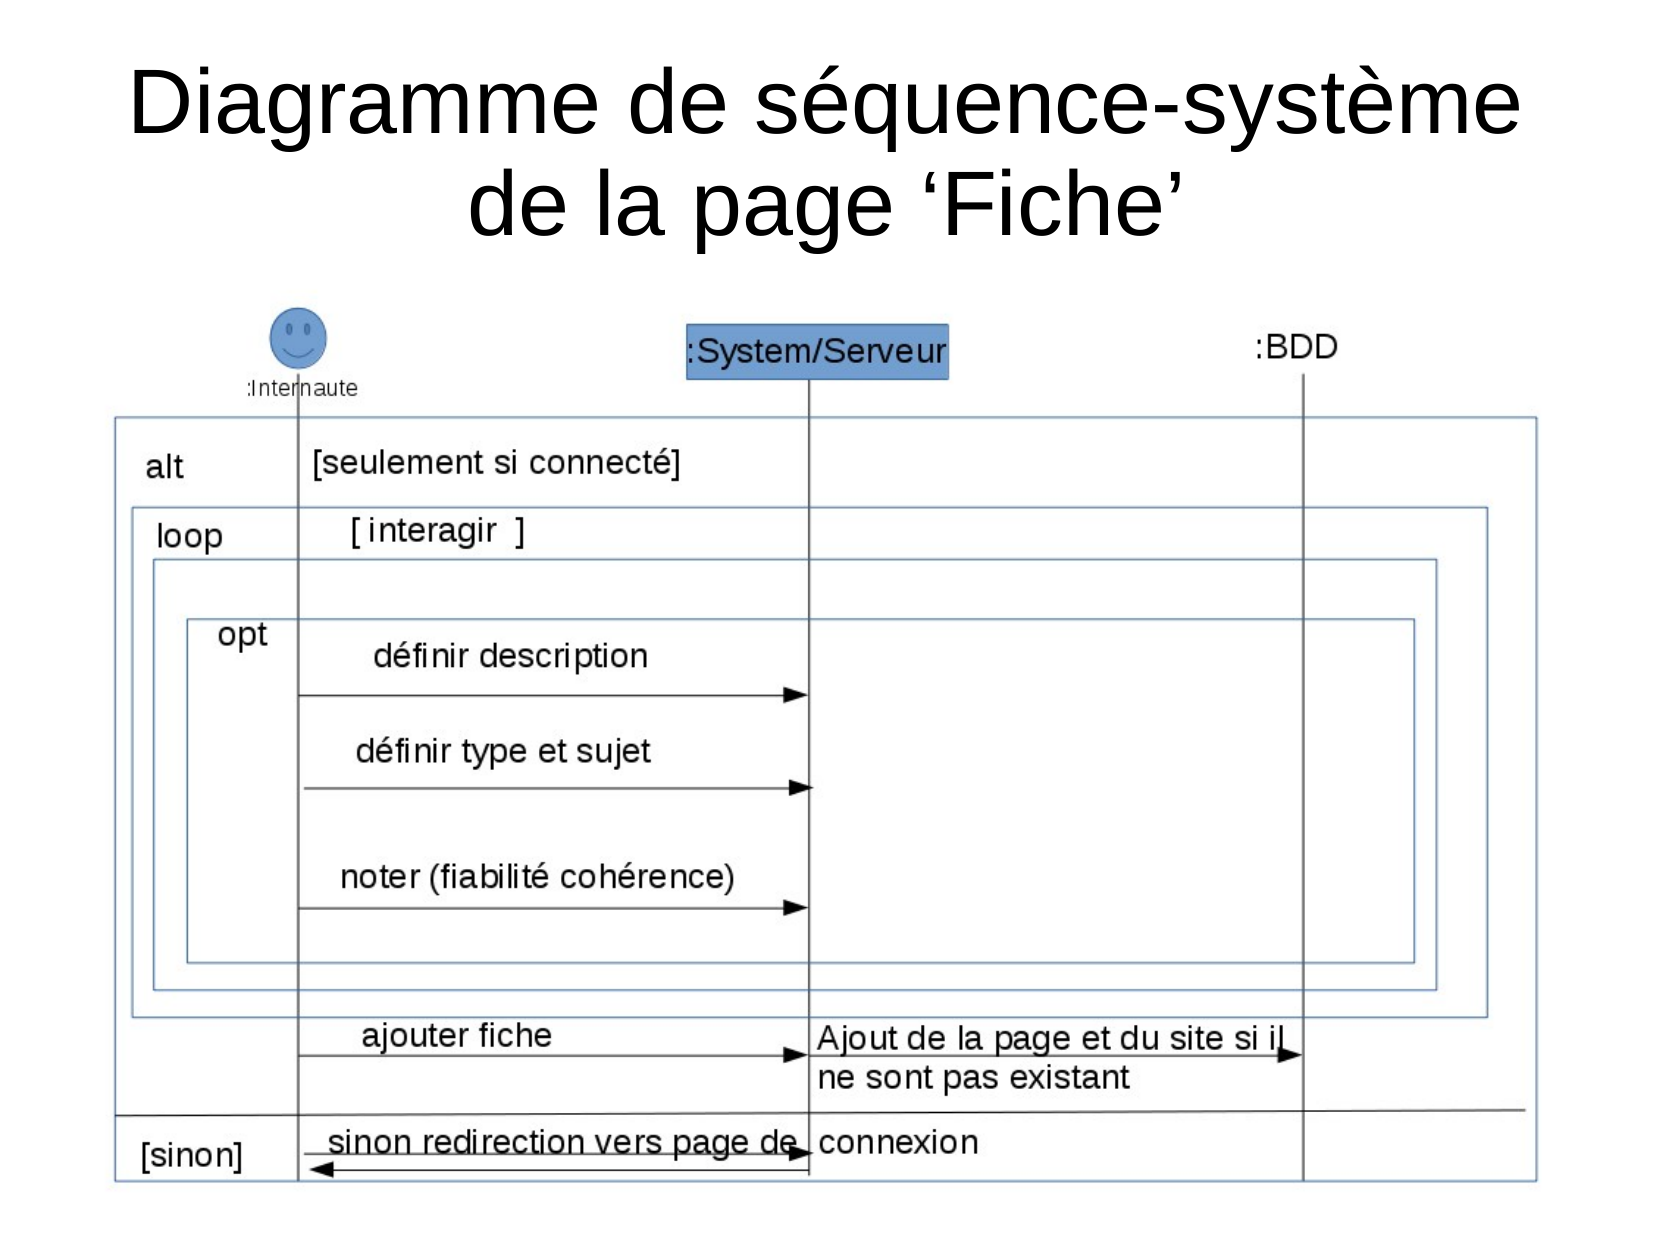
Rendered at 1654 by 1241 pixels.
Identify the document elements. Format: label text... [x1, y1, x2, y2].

title Diagramme de séquence-système de la page ‘Fiche’ [82, 49, 1571, 257]
picture [59, 278, 1626, 1241]
